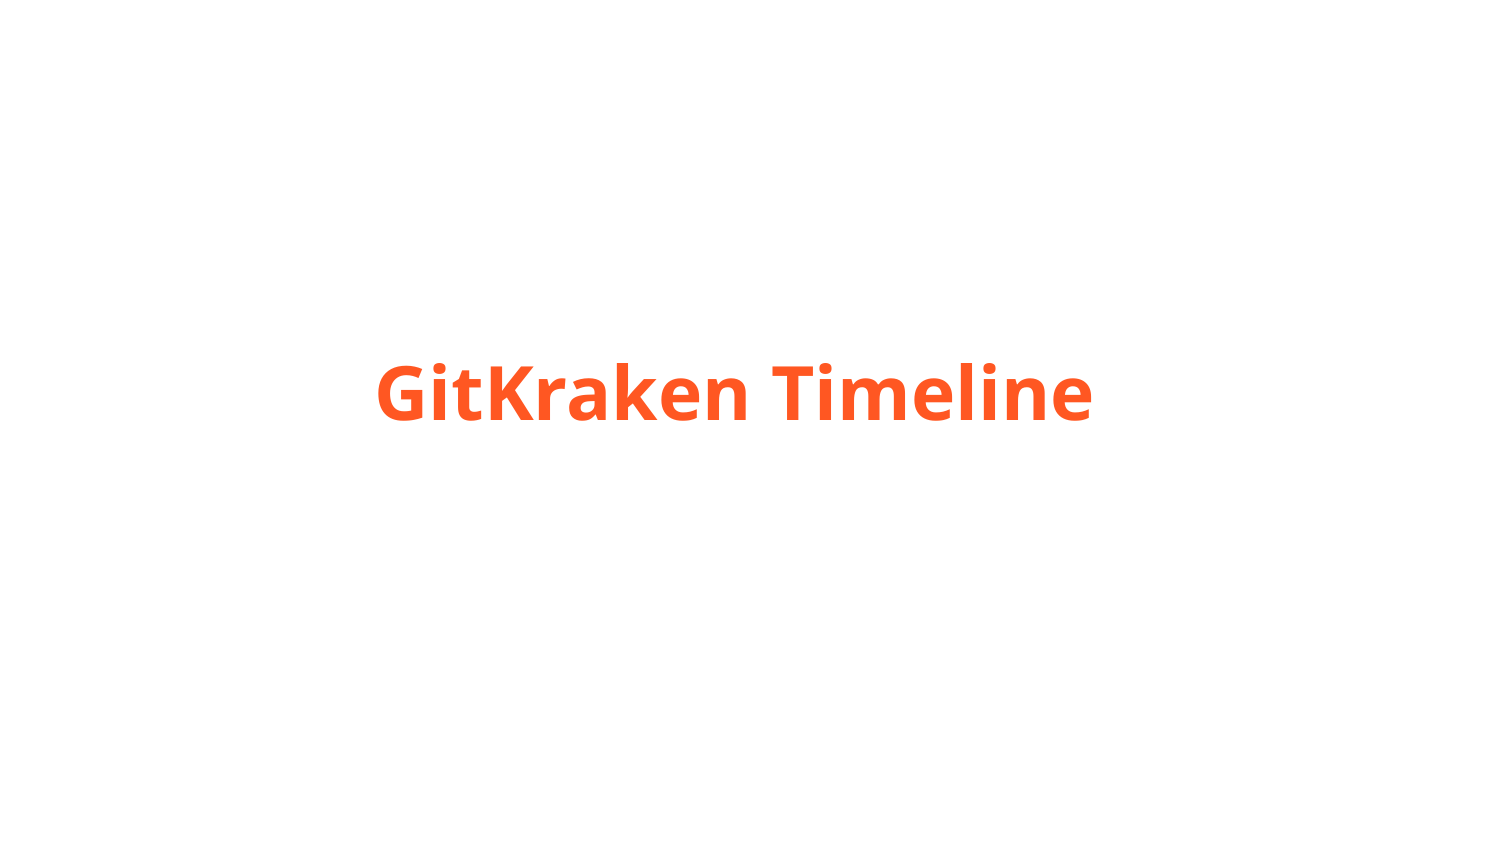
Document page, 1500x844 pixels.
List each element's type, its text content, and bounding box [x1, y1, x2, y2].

title GitKraken Timeline [135, 255, 1336, 511]
